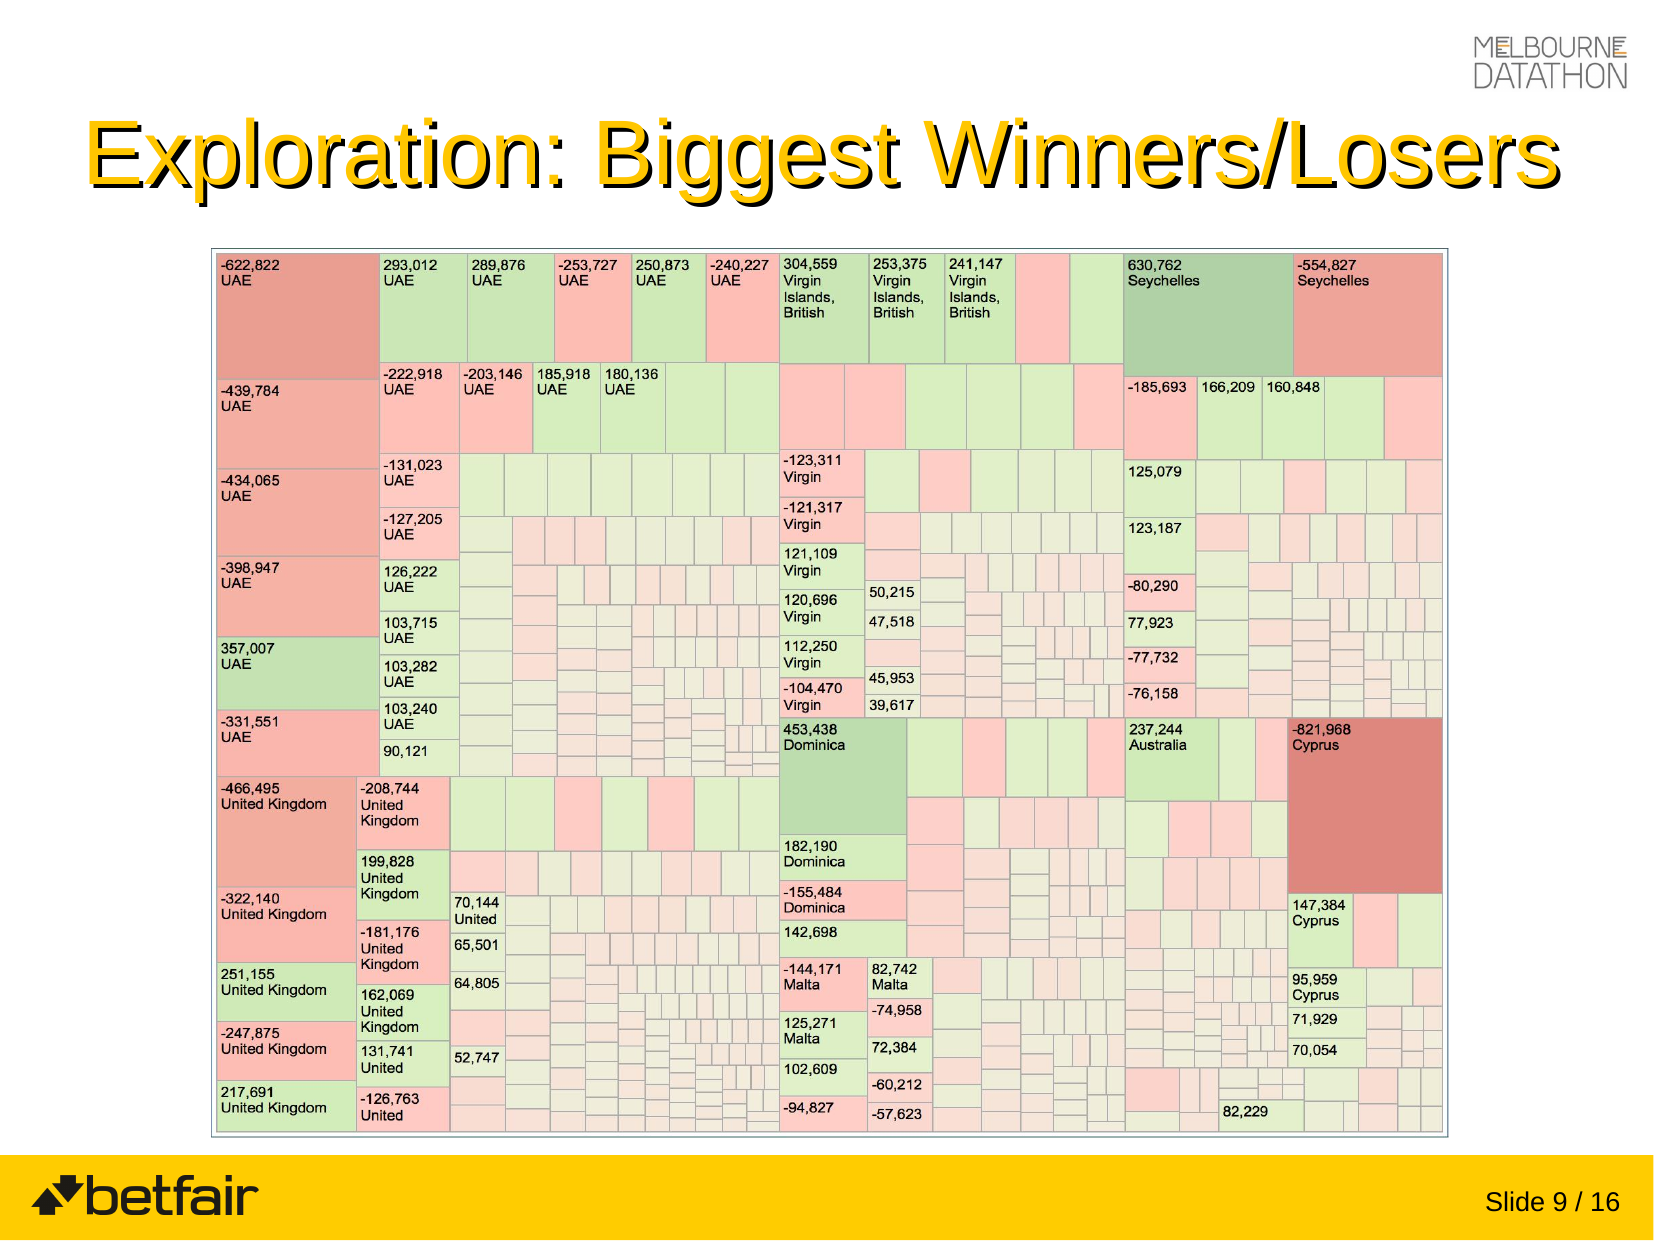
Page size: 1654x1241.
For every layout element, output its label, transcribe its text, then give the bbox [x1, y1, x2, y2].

picture [31, 1175, 259, 1215]
picture [211, 248, 1449, 1138]
picture [1470, 33, 1630, 92]
title Exploration: Biggest Winners/Losers [82, 49, 1571, 257]
